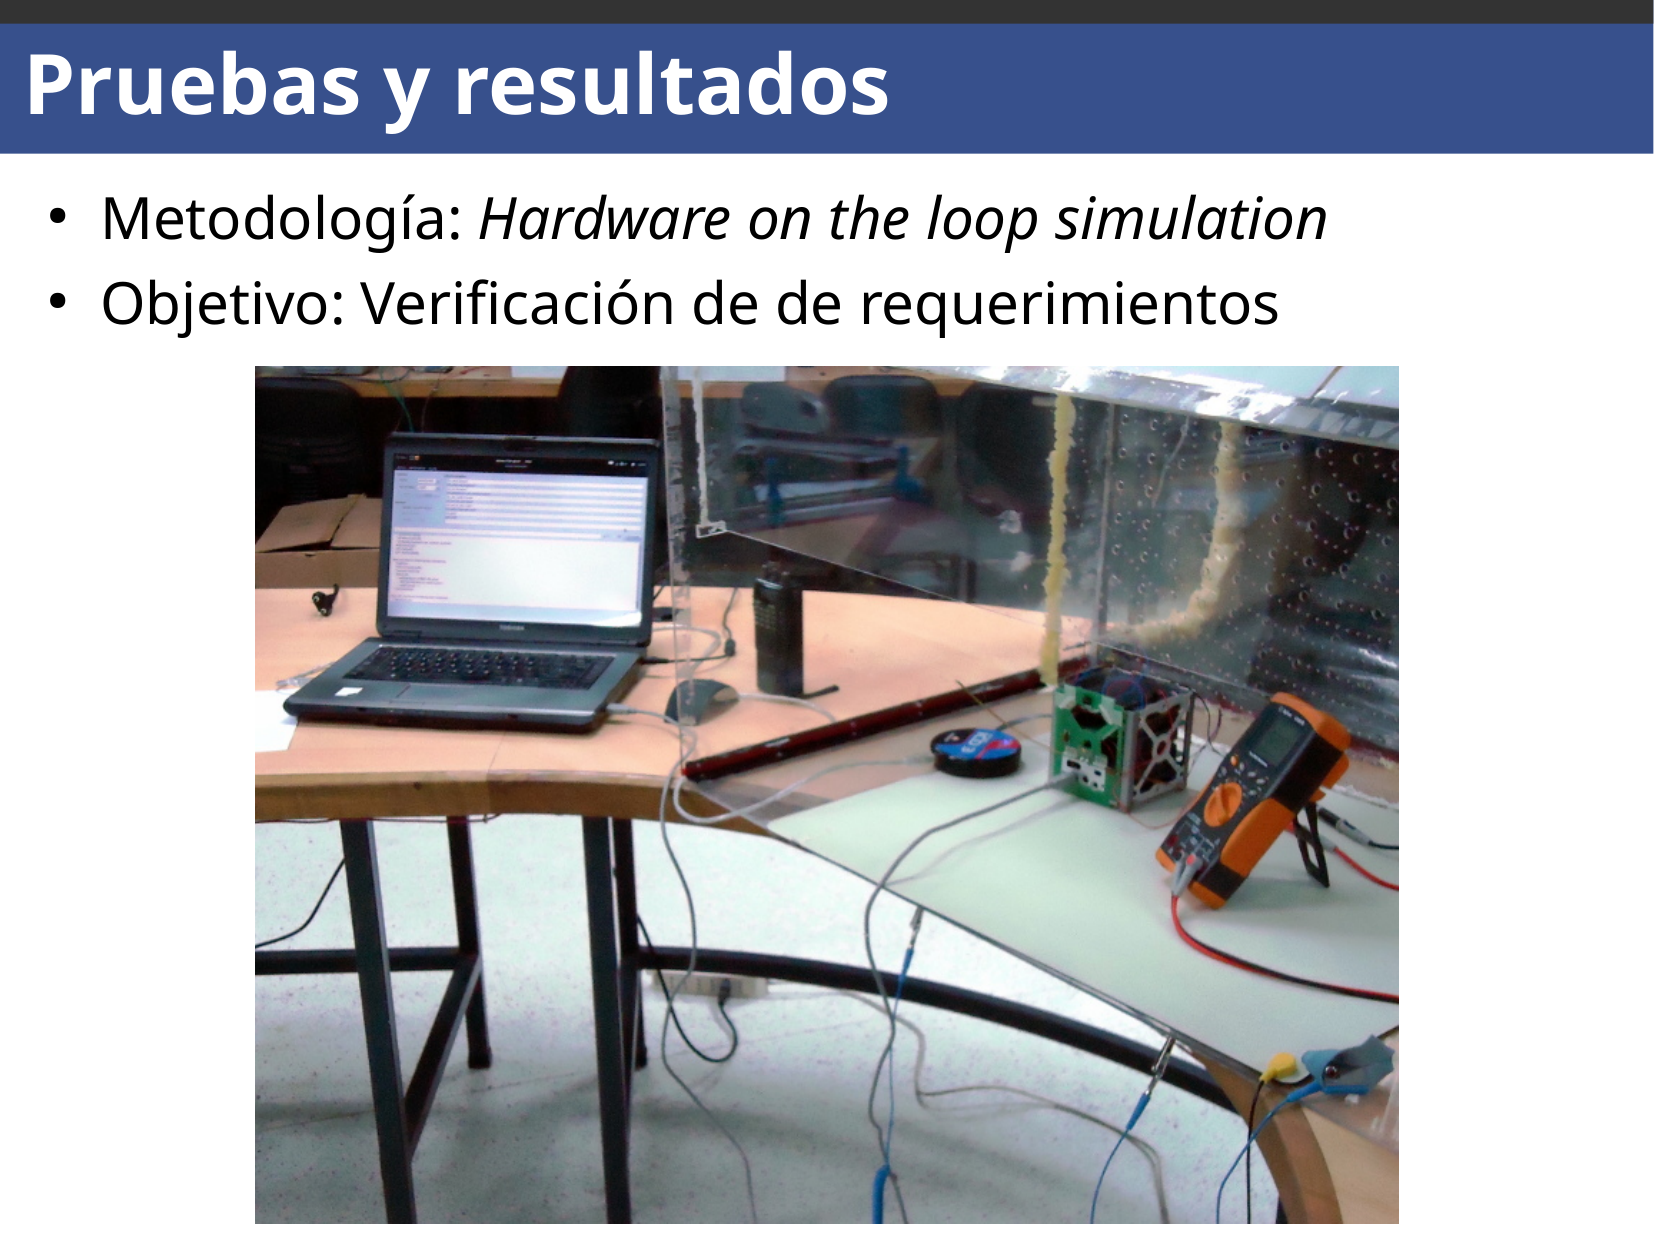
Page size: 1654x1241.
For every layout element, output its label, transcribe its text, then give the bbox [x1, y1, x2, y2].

picture [255, 366, 1399, 1224]
title Pruebas y resultados [23, 17, 1630, 148]
list Metodología: Hardware on the loop simulation Objetivo: Verificación de de requerimientos [29, 177, 1625, 660]
